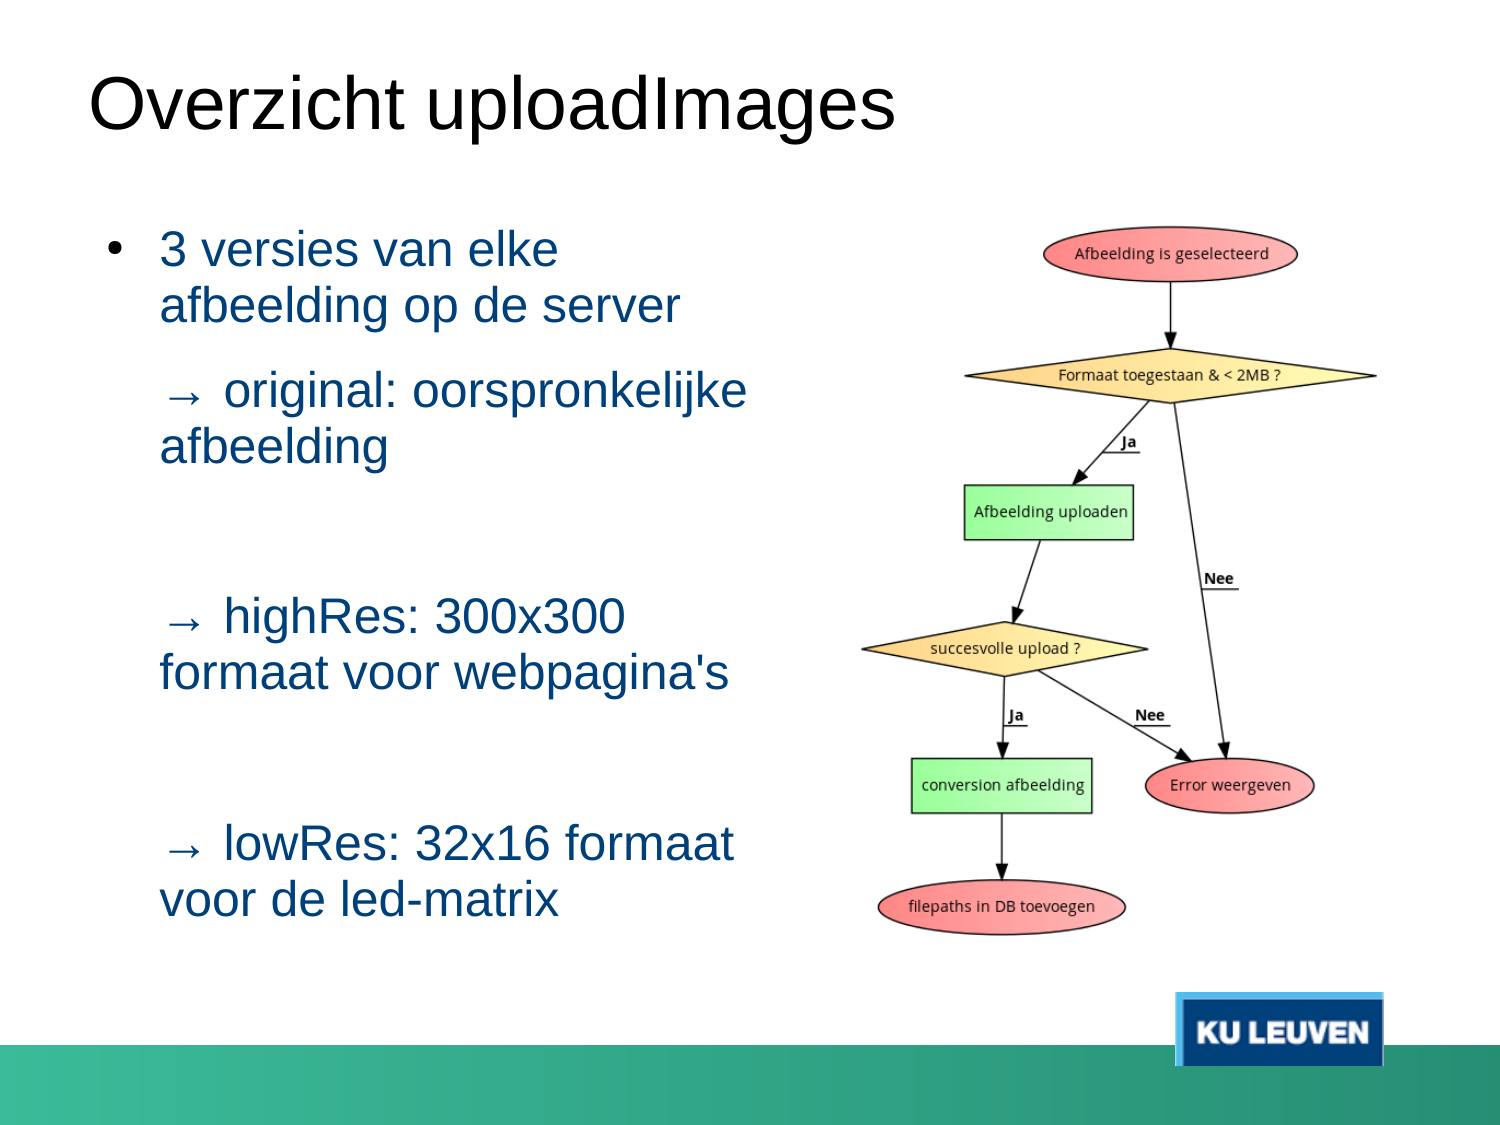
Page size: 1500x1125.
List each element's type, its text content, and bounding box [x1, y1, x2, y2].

list 3 versies van elke afbeelding op de server → original: oorspronkelijke afbeelding → highRes: 300x300 formaat voor webpagina's → lowRes: 32x16 formaat voor de led-matrix [88, 221, 756, 948]
picture [856, 221, 1390, 948]
title Overzicht uploadImages [88, 29, 1456, 178]
picture [1175, 992, 1384, 1066]
